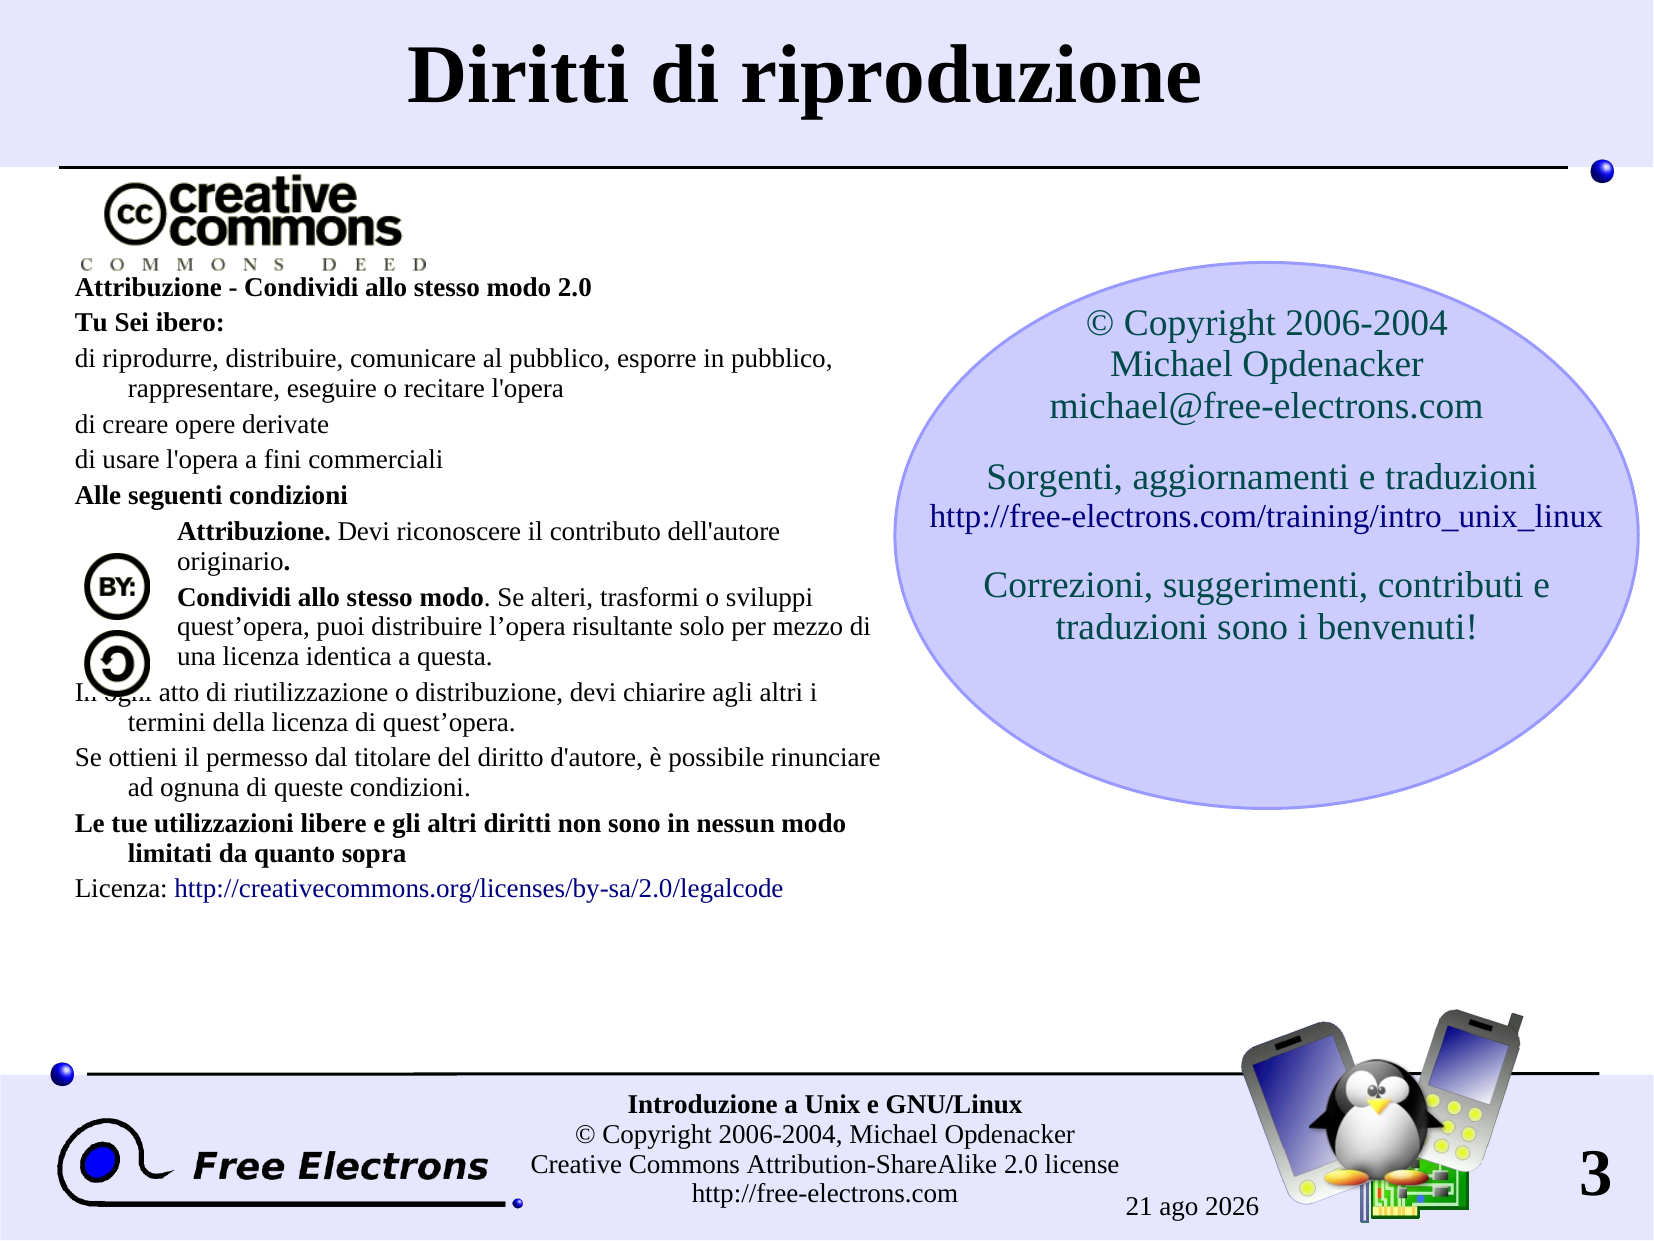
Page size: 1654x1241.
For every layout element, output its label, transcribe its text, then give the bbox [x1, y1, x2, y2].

text_box [1000, 726, 1533, 809]
text_box [894, 456, 911, 615]
picture [1225, 983, 1538, 1241]
picture [81, 174, 426, 272]
title Diritti di riproduzione [60, 12, 1551, 138]
picture [50, 1107, 527, 1216]
text_box [1605, 422, 1639, 649]
list © Copyright 2006-2004 Michael Opdenacker michael@free-electrons.com Sorgenti, aggiornamenti e traduzioni http://free-electrons.com/training/intro_unix_linux Correzioni, suggerimenti, contributi e traduzioni sono i benvenuti! [911, 301, 1605, 726]
picture [84, 630, 150, 697]
picture [84, 553, 150, 620]
text_box [1076, 262, 1458, 301]
list Attribuzione - Condividi allo stesso modo 2.0 Tu Sei ibero: di riprodurre, distribuire, comunicare al pubblico, esporre in pubblico, rappresentare, eseguire o recitare l'opera di creare opere derivate di usare l'opera a fini commerciali Alle seguenti condizioni Attribuzione. Devi riconoscere il contributo dell'autore originario. Condividi allo stesso modo. Se alteri, trasformi o sviluppi quest’opera, puoi distribuire l’opera risultante solo per mezzo di una licenza identica a questa. In ogni atto di riutilizzazione o distribuzione, devi chiarire agli altri i termini della licenza di quest’opera. Se ottieni il permesso dal titolare del diritto d'autore, è possibile rinunciare ad ognuna di queste condizioni. Le tue utilizzazioni libere e gli altri diritti non sono in nessun modo limitati da quanto sopra Licenza: http://creativecommons.org/licenses/by-sa/2.0/legalcode [56, 272, 885, 1137]
